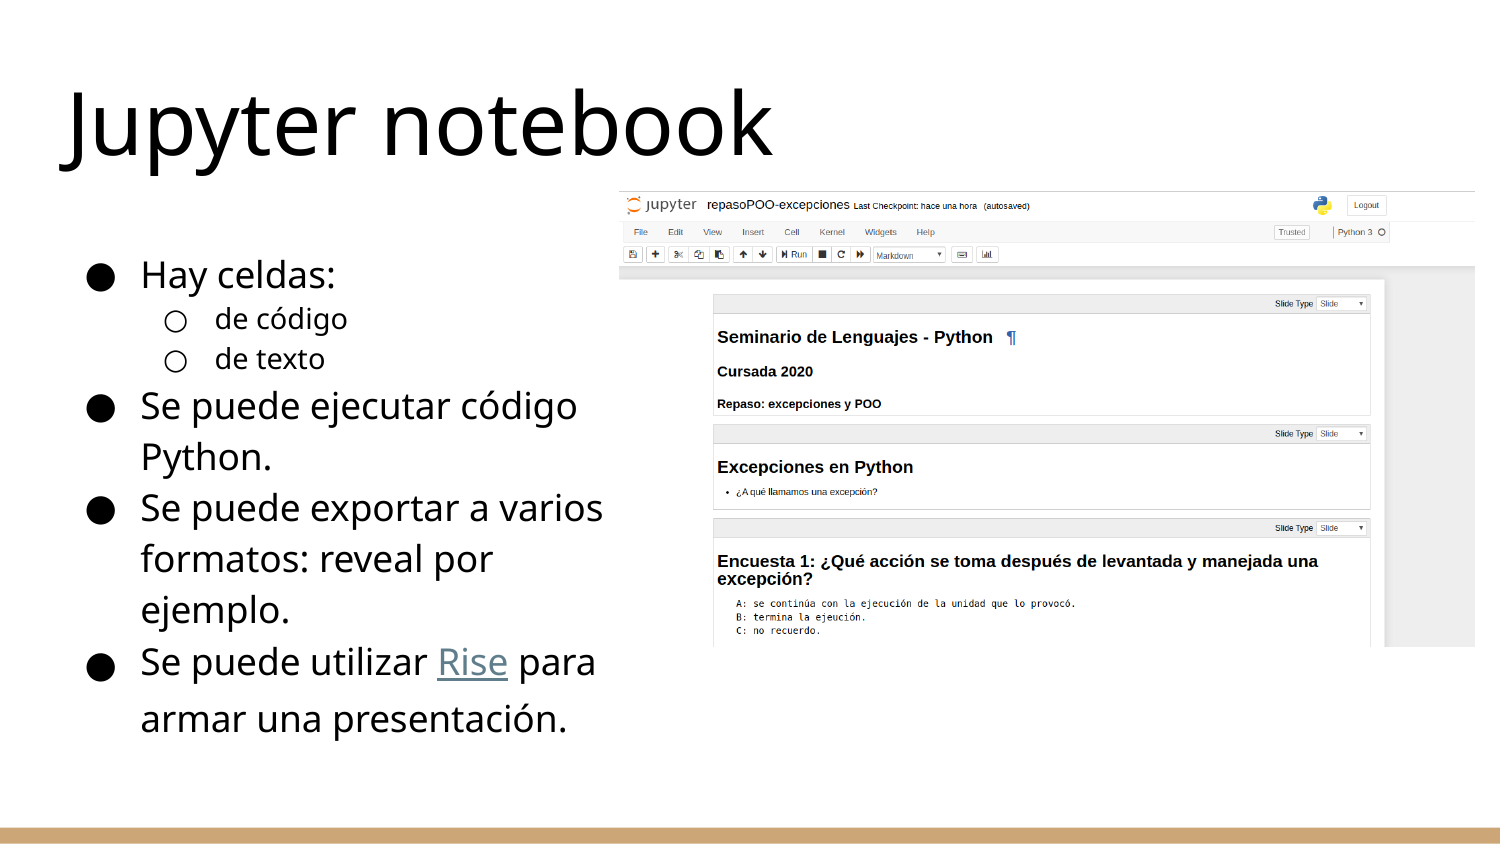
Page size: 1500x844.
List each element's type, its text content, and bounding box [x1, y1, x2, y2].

list Hay celdas: de código de texto Se puede ejecutar código Python. Se puede exportar a varios formatos: reveal por ejemplo. Se puede utilizar Rise para armar una presentación. [51, 229, 620, 773]
picture [619, 191, 1475, 647]
title Jupyter notebook [51, 51, 1449, 189]
